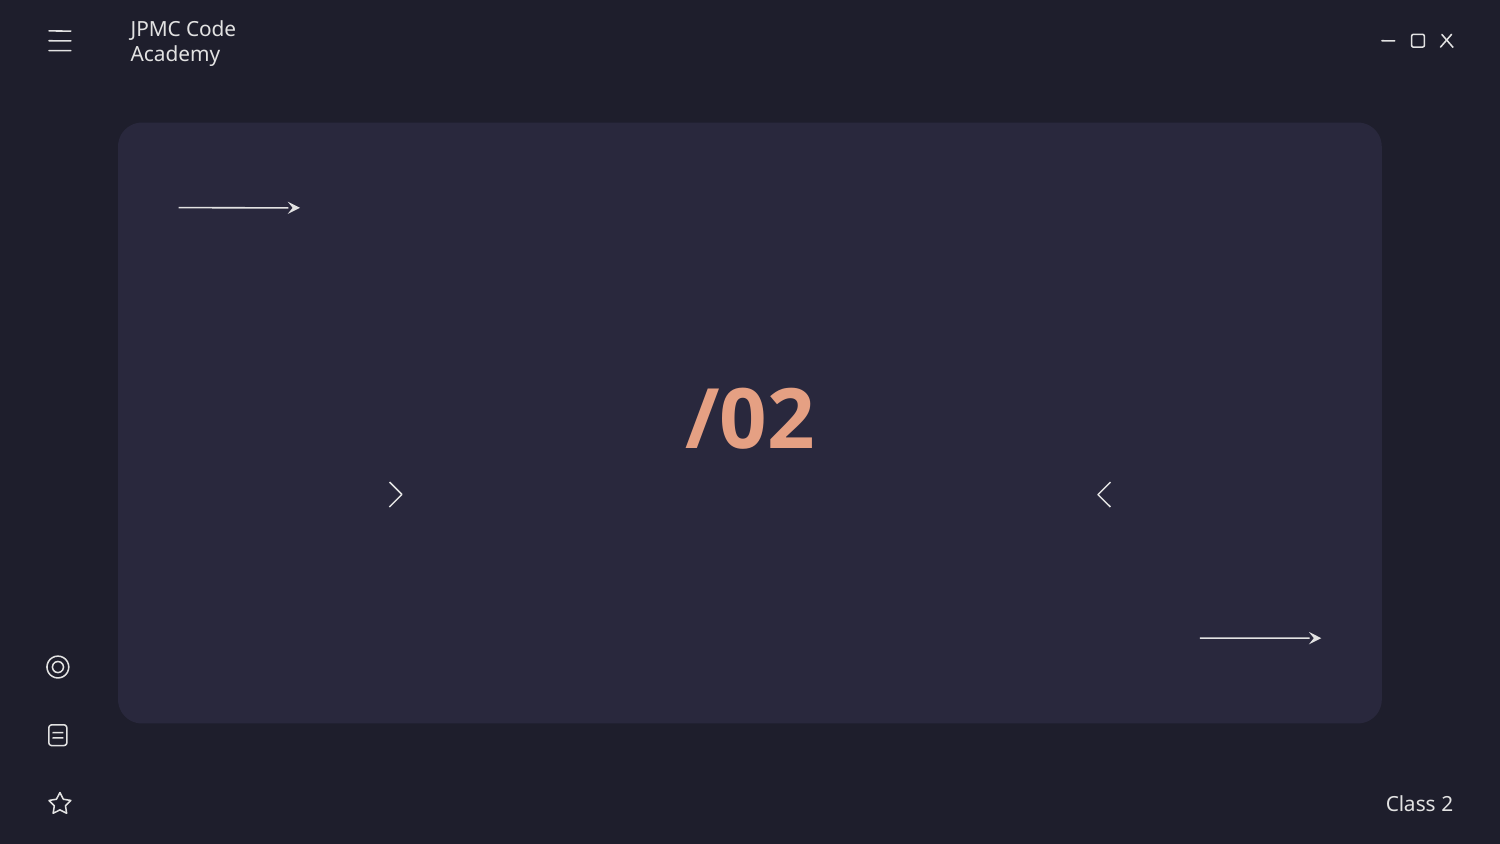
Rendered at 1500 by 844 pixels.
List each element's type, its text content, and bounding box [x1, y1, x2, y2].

subtitle Class 2 [1278, 780, 1453, 826]
subtitle JPMC Code Academy [130, 18, 306, 64]
title /02 [294, 308, 1206, 522]
